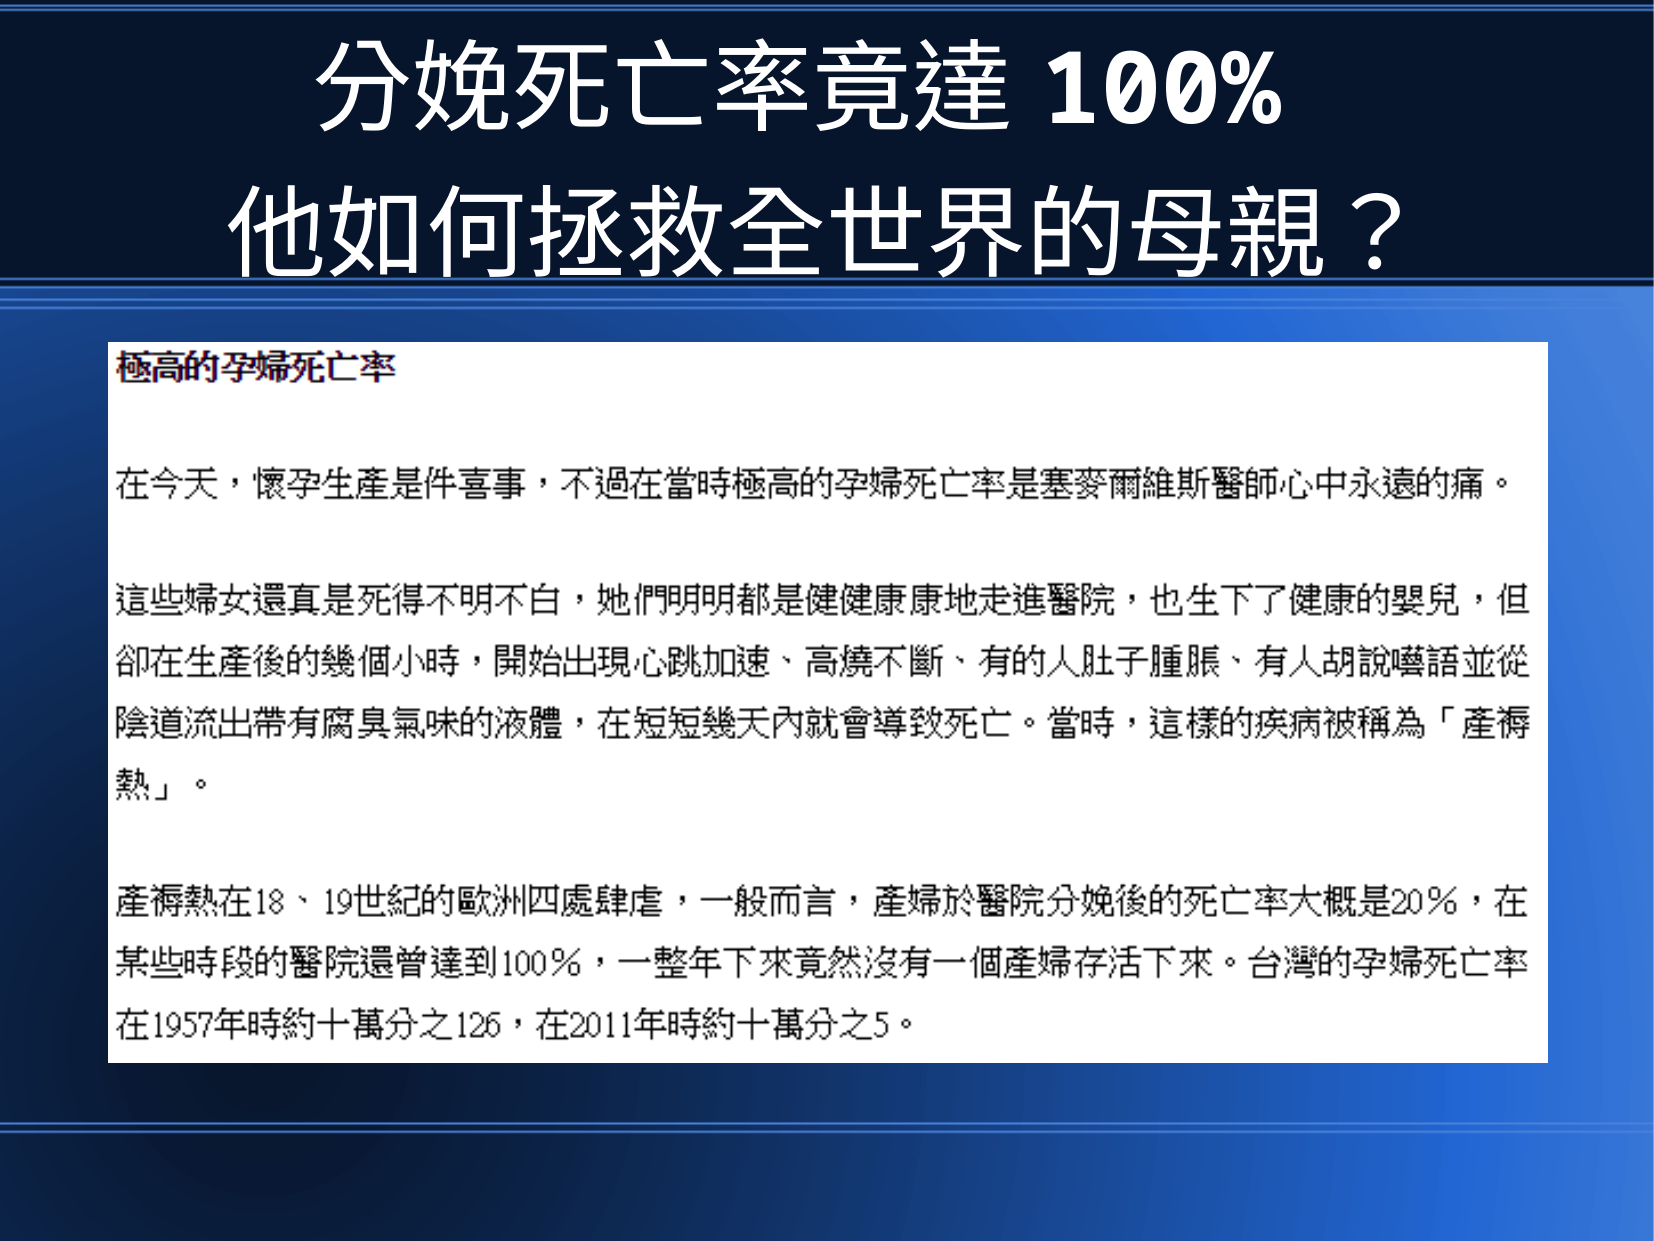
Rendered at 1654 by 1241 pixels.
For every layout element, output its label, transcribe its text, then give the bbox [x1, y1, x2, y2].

picture [0, 0, 1654, 1241]
title 分娩死亡率竟達100% 他如何拯救全世界的母親？ [82, 32, 1571, 274]
